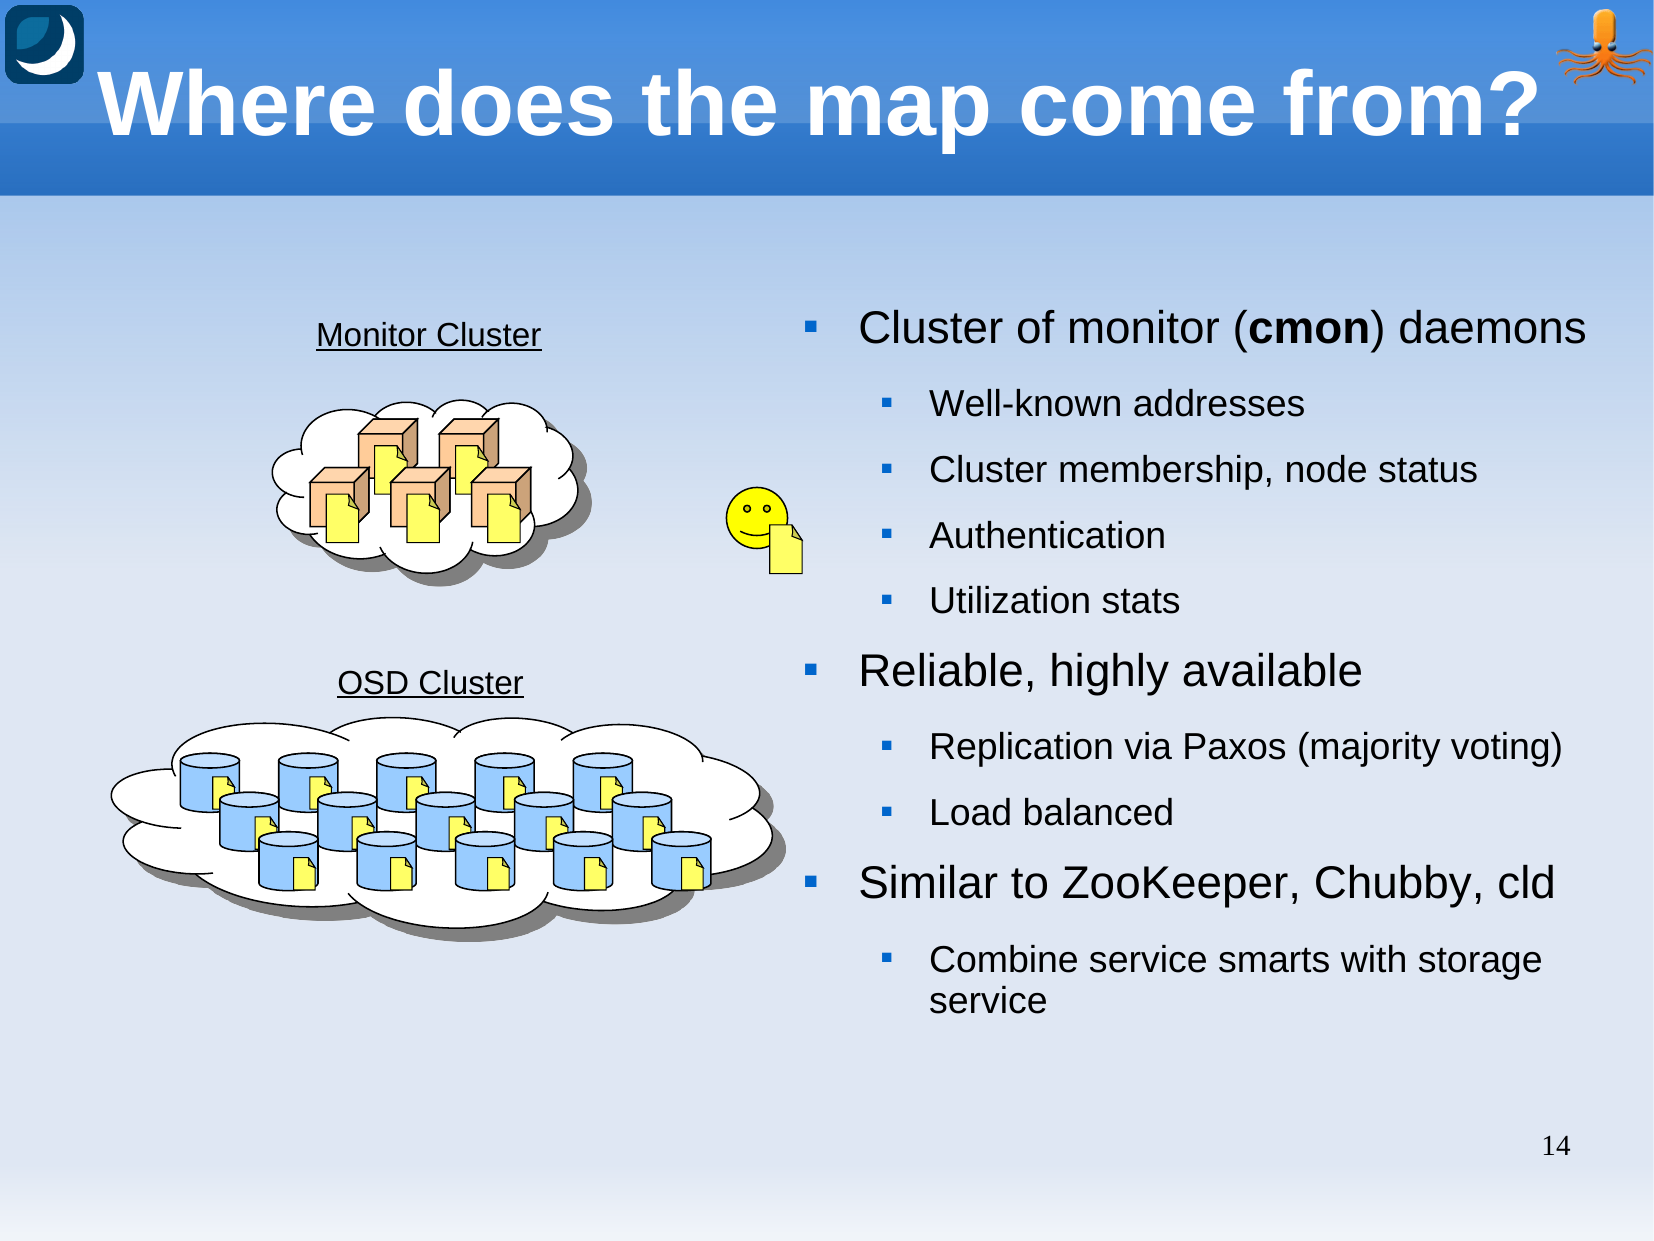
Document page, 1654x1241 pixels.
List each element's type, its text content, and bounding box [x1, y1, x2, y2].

text_box [272, 400, 578, 574]
title Where does the map come from? [76, 0, 1565, 208]
text_box Monitor Cluster [301, 309, 557, 362]
text_box OSD Cluster [322, 656, 539, 710]
picture [0, 0, 1654, 1241]
text_box [726, 487, 803, 574]
text_box [111, 717, 773, 929]
list Cluster of monitor (cmon) daemons Well-known addresses Cluster membership, node status Authentication Utilization stats Reliable, highly available Replication via Paxos (majority voting) Load balanced Similar to ZooKeeper, Chubby, cld Combine service smarts with storage service [787, 302, 1651, 1106]
